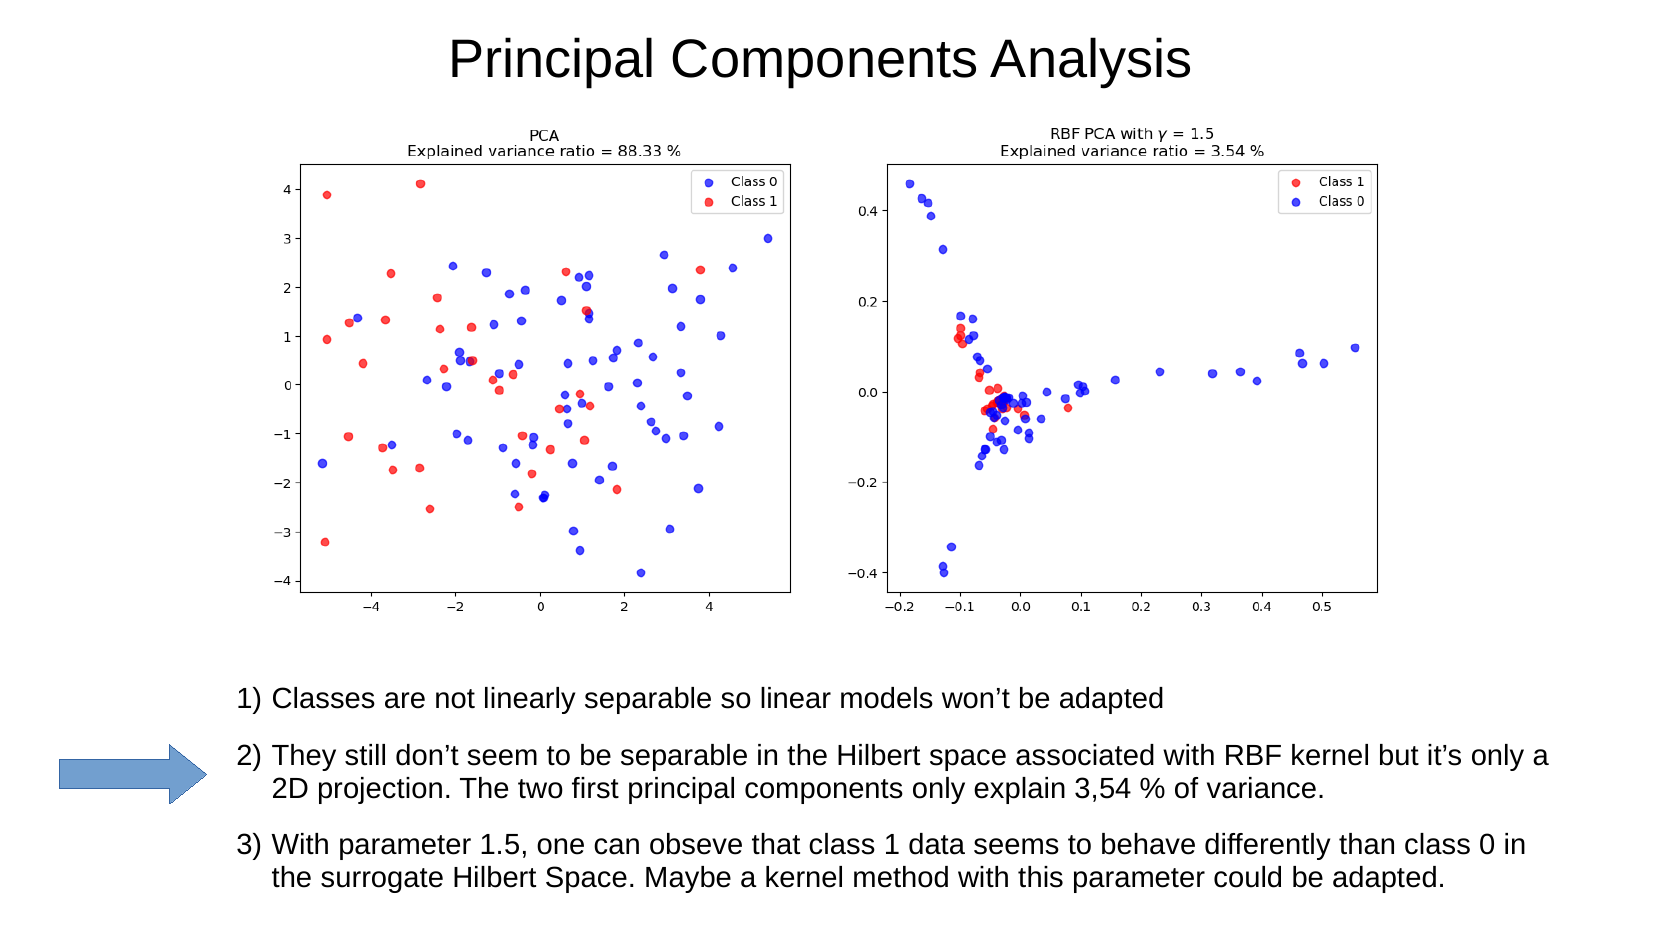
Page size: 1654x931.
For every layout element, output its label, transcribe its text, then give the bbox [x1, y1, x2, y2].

title Principal Components Analysis [76, 0, 1566, 119]
text_box [59, 744, 207, 804]
picture [265, 118, 1384, 621]
text_box Classes are not linearly separable so linear models won’t be adapted They still don’t seem to be separable in the Hilbert space associated with RBF kernel but it’s only a 2D projection. The two first principal components only explain 3,54 % of variance. With parameter 1.5, one can obseve that class 1 data seems to behave differently than class 0 in the surrogate Hilbert Space. Maybe a kernel method with this parameter could be adapted. [236, 649, 1565, 927]
